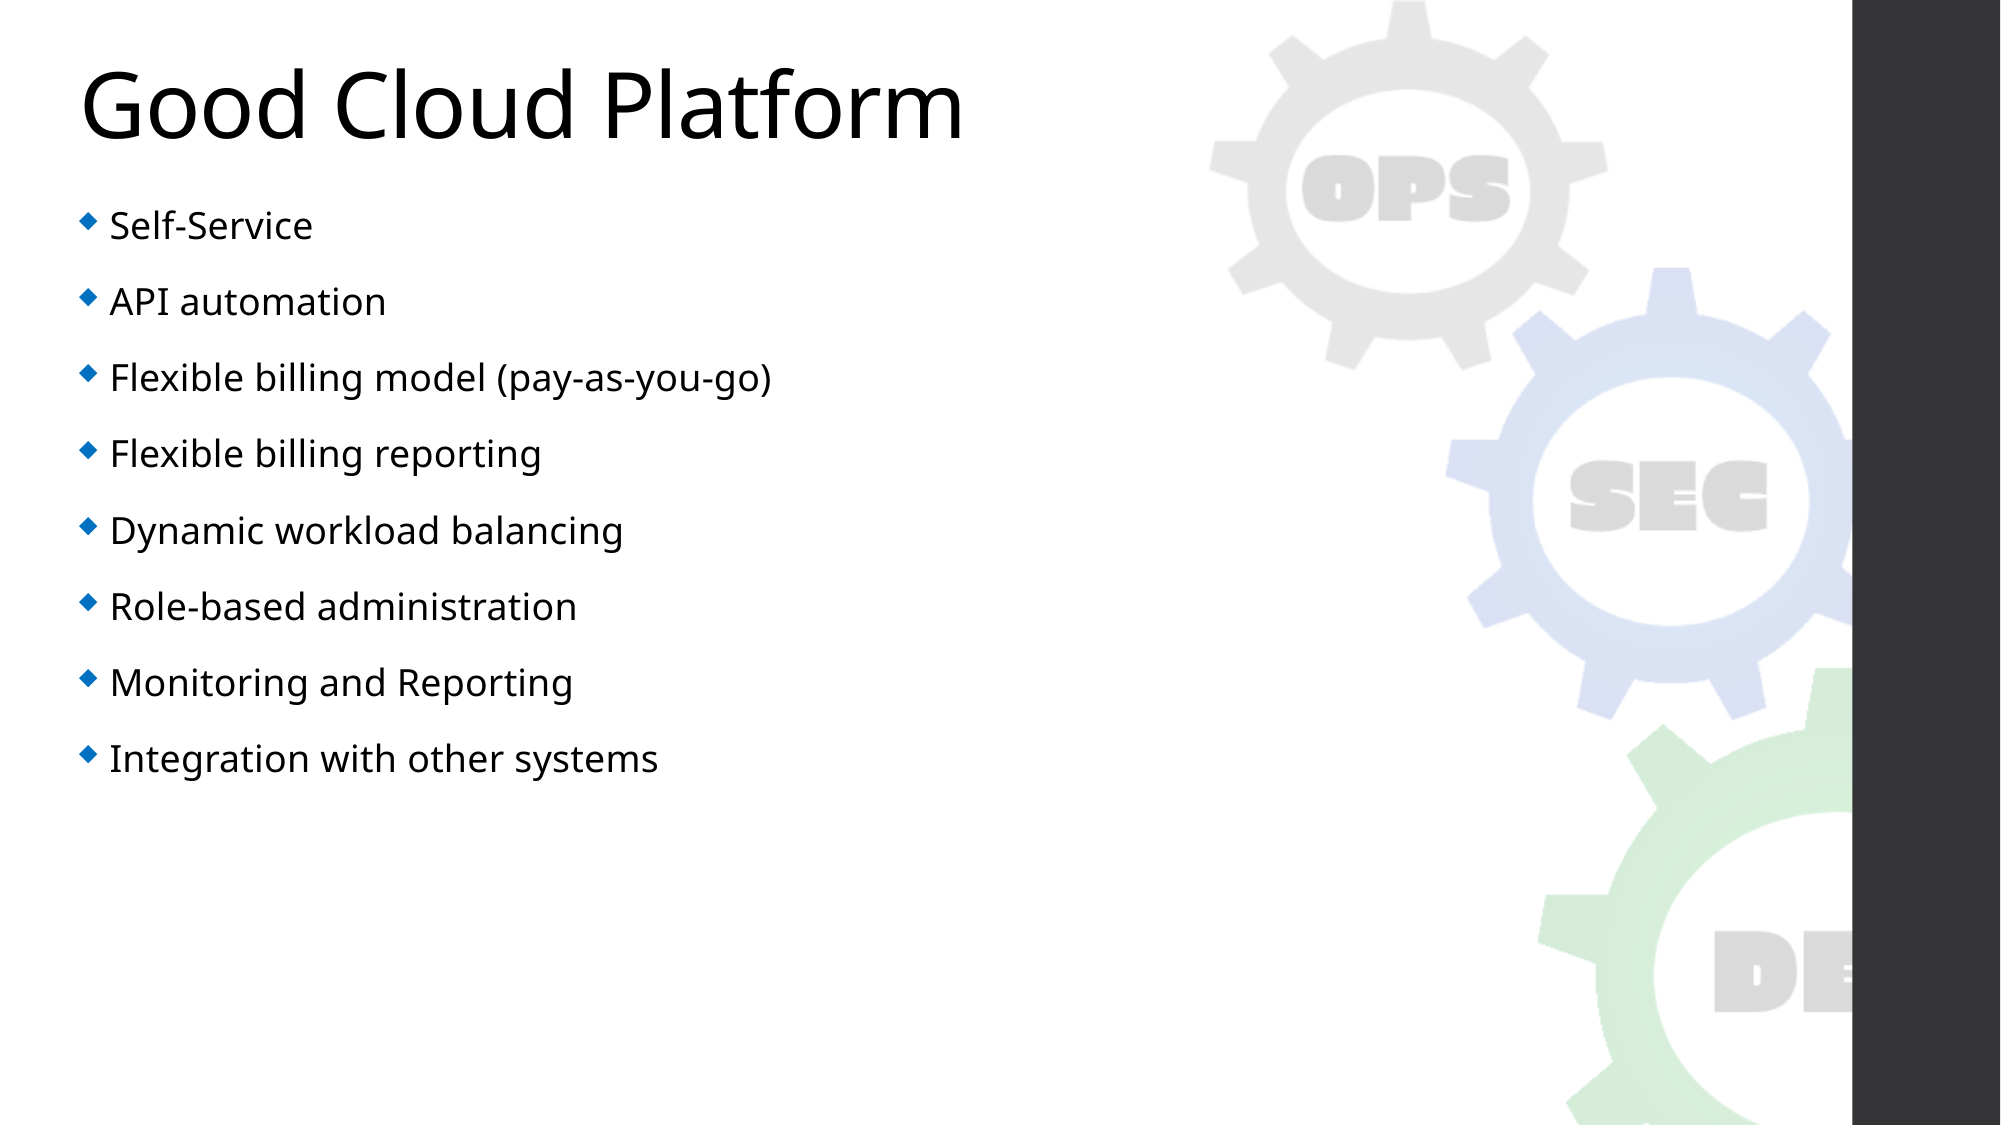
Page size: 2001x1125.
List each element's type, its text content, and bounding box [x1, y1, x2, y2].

title Good Cloud Platform [64, 33, 1797, 166]
list Self-Service API automation Flexible billing model (pay-as-you-go) Flexible billing reporting Dynamic workload balancing Role-based administration Monitoring and Reporting Integration with other systems [64, 198, 1797, 1073]
